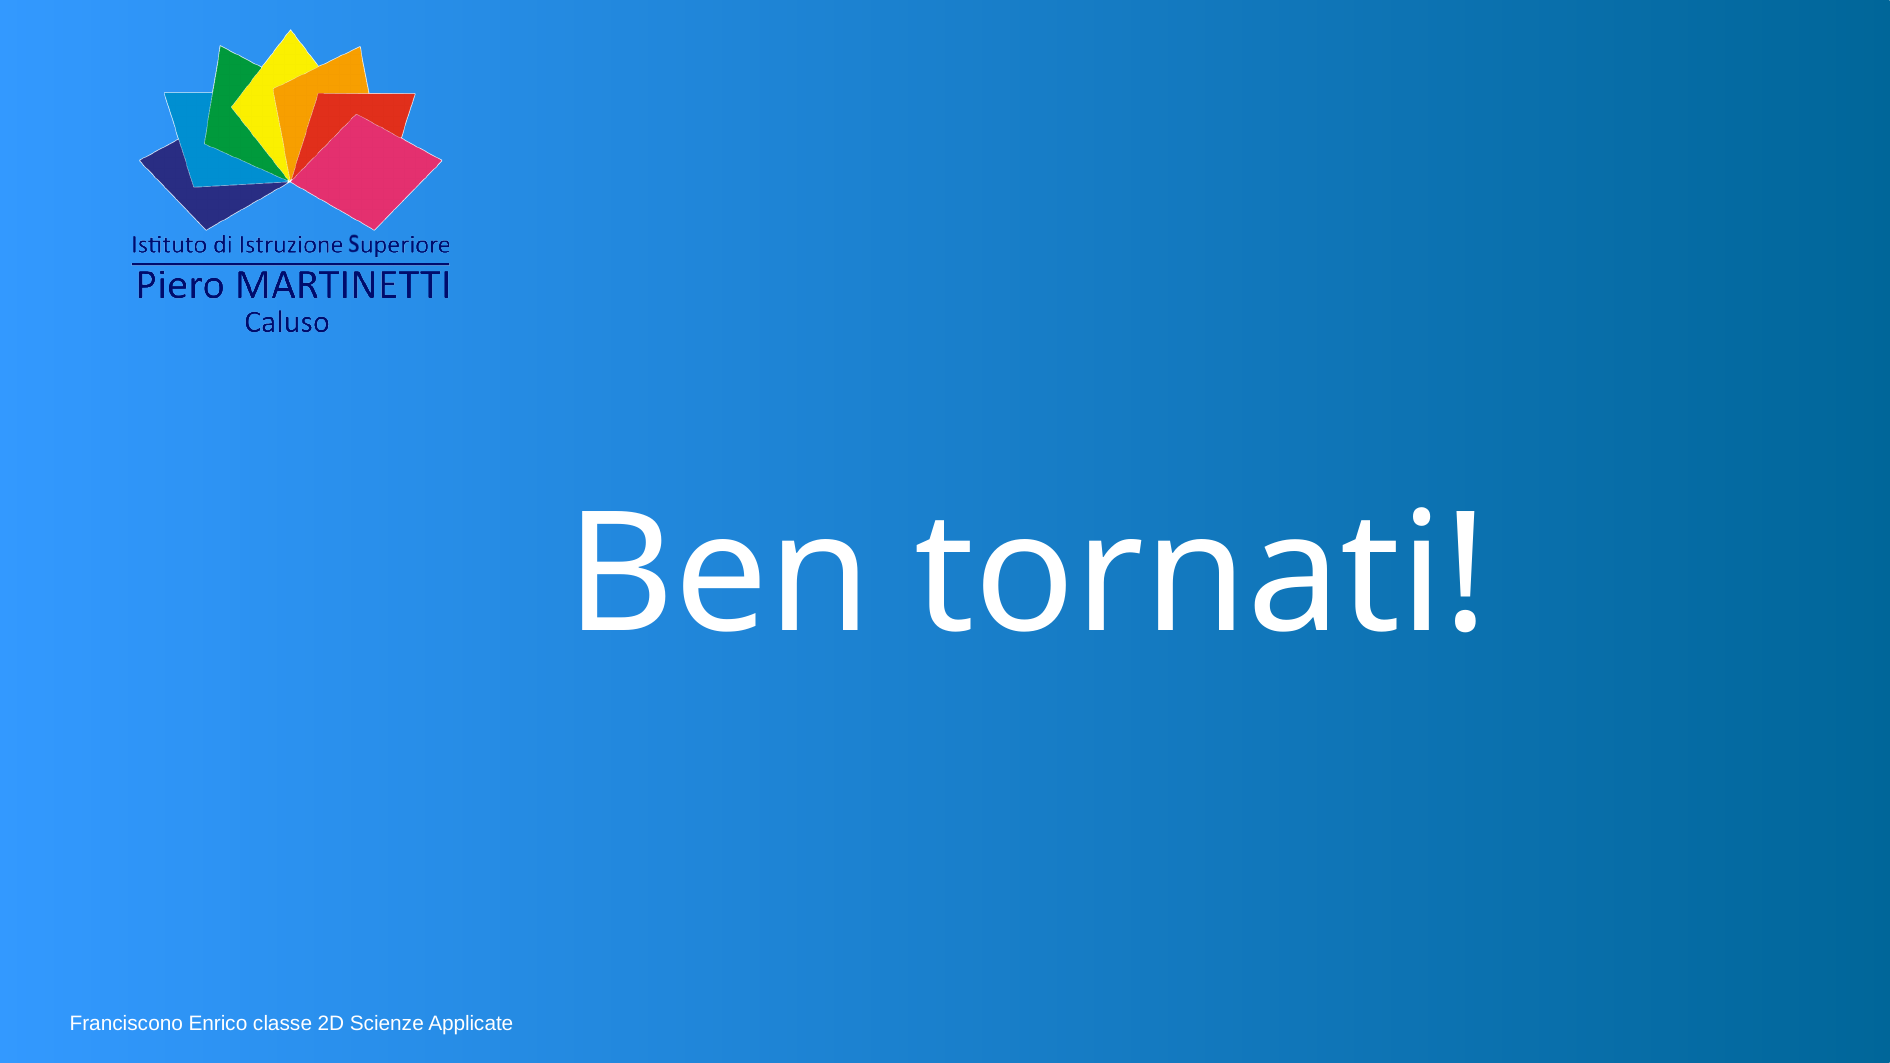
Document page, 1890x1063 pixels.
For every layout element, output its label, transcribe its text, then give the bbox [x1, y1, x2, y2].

text_box Ben tornati! [241, 221, 1814, 790]
picture [0, 23, 591, 355]
text_box Franciscono Enrico classe 2D Scienze Applicate [54, 1004, 628, 1063]
